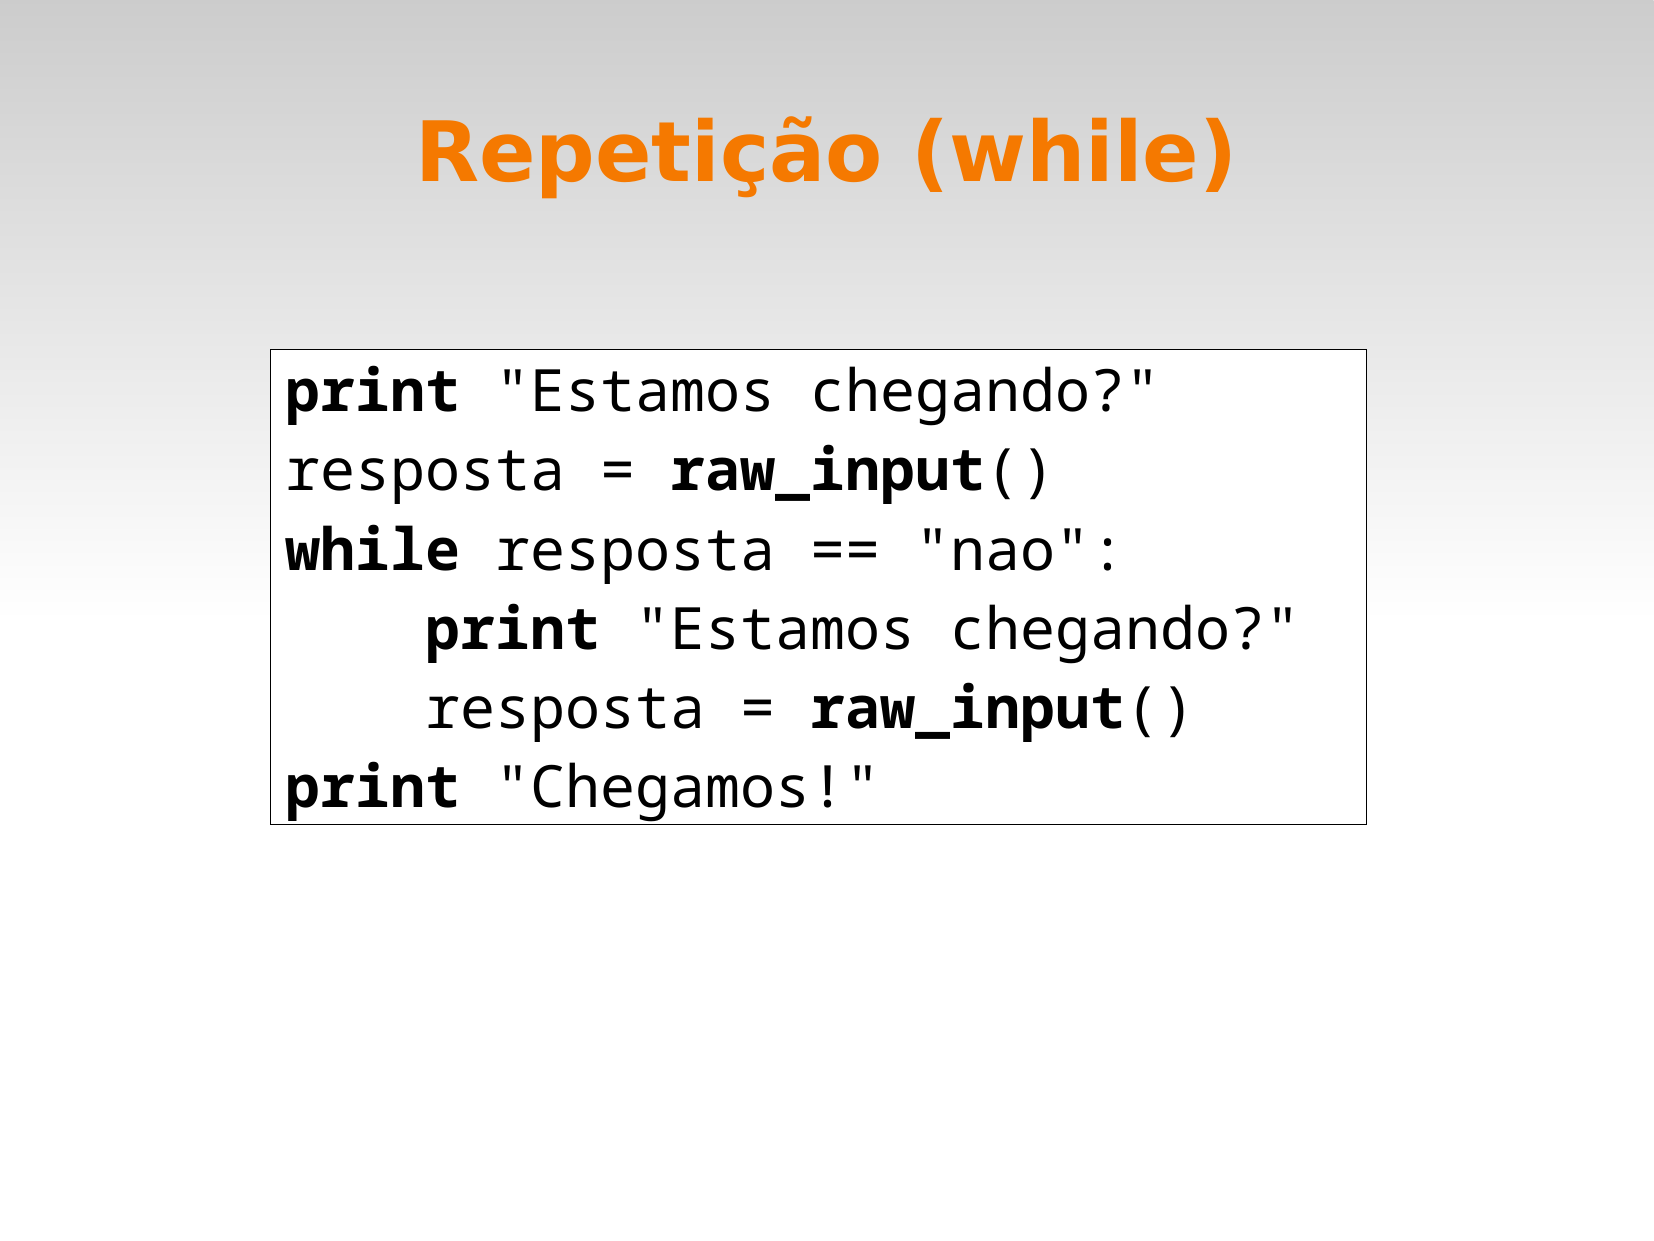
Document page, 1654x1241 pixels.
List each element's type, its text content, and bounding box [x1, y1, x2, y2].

text_box print "Estamos chegando?" resposta = raw_input() while resposta == "nao": print "Estamos chegando?" resposta = raw_input() print "Chegamos!" [270, 379, 1367, 795]
title Repetição (while) [82, 49, 1571, 257]
